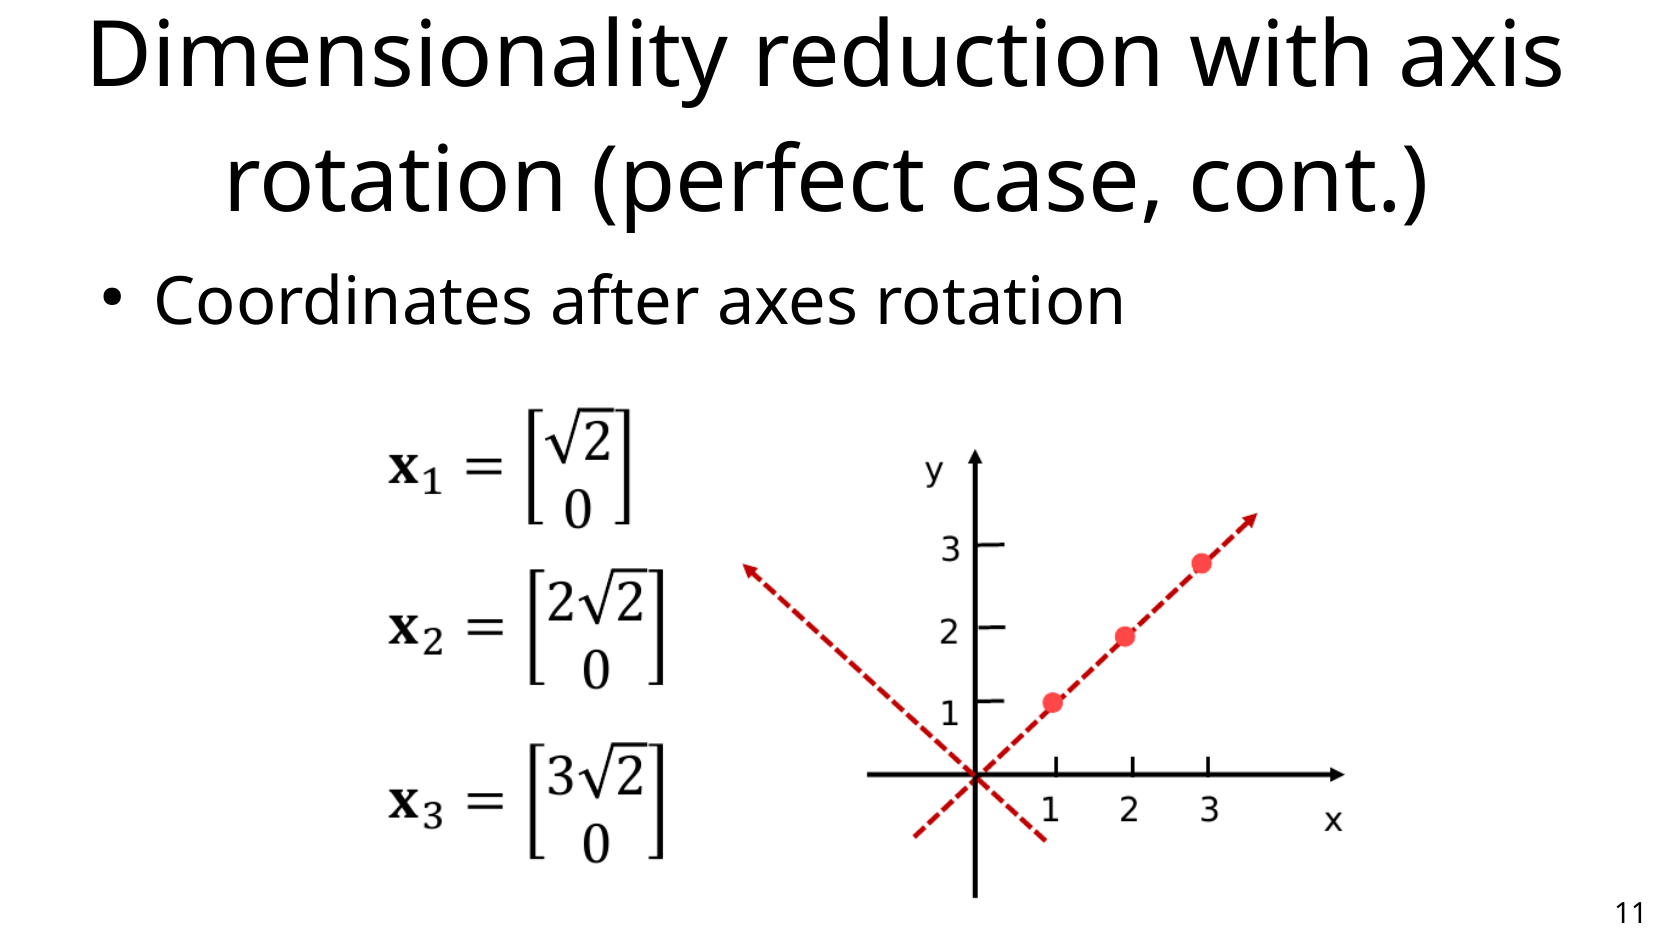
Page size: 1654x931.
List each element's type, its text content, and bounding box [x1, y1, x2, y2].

title Dimensionality reduction with axis rotation (perfect case, cont.) [82, 1, 1571, 226]
picture [341, 359, 1385, 916]
list Coordinates after axes rotation [82, 253, 1571, 793]
